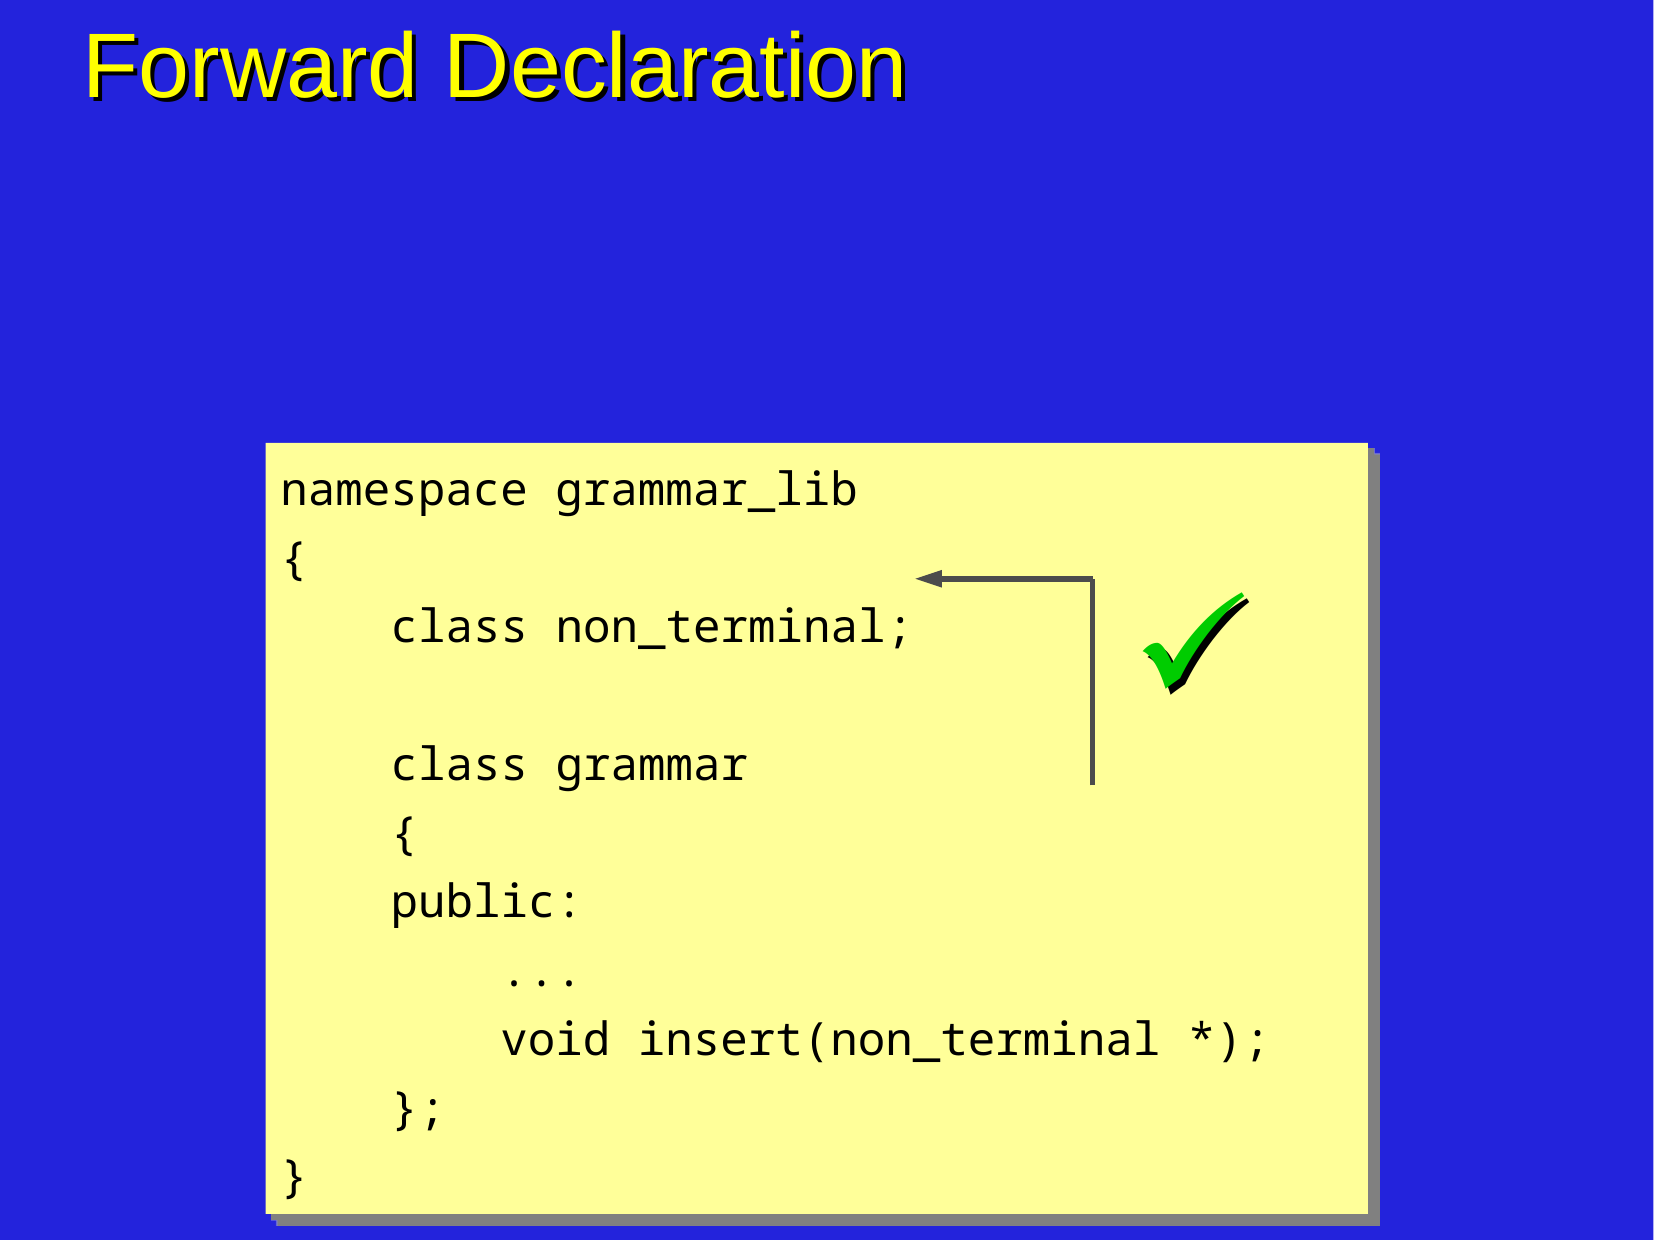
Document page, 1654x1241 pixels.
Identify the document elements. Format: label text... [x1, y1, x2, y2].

title Forward Declaration [82, 2, 1571, 130]
text_box namespace grammar_lib { class non_terminal; class grammar { public: ... void insert(non_terminal *); }; } [265, 442, 1368, 1214]
text_box  [1116, 551, 1323, 746]
